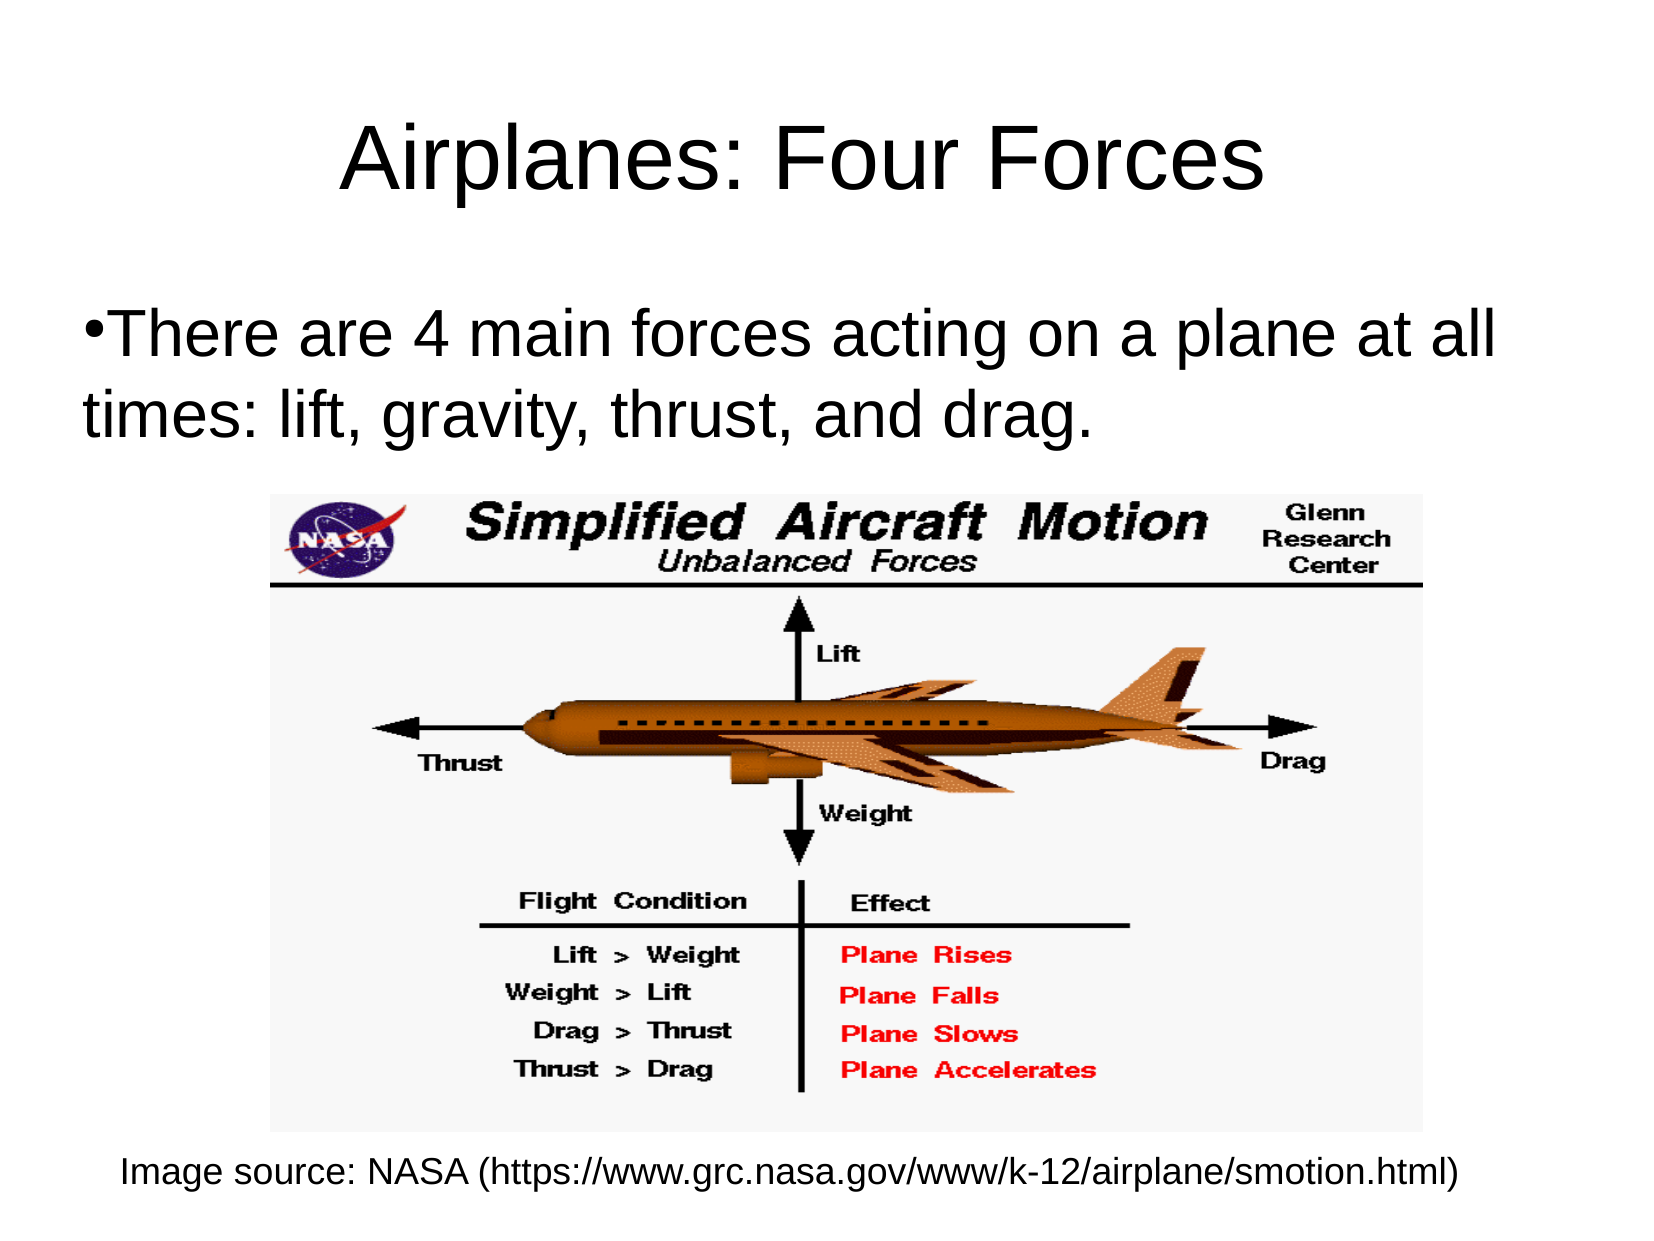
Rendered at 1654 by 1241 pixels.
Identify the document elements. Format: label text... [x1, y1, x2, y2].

title Airplanes: Four Forces [82, 49, 1571, 257]
picture [270, 495, 1423, 1132]
text_box Image source: NASA (https://www.grc.nasa.gov/www/k-12/airplane/smotion.html) [104, 1143, 1486, 1201]
list There are 4 main forces acting on a plane at all times: lift, gravity, thrust, and drag. [82, 290, 1571, 1010]
